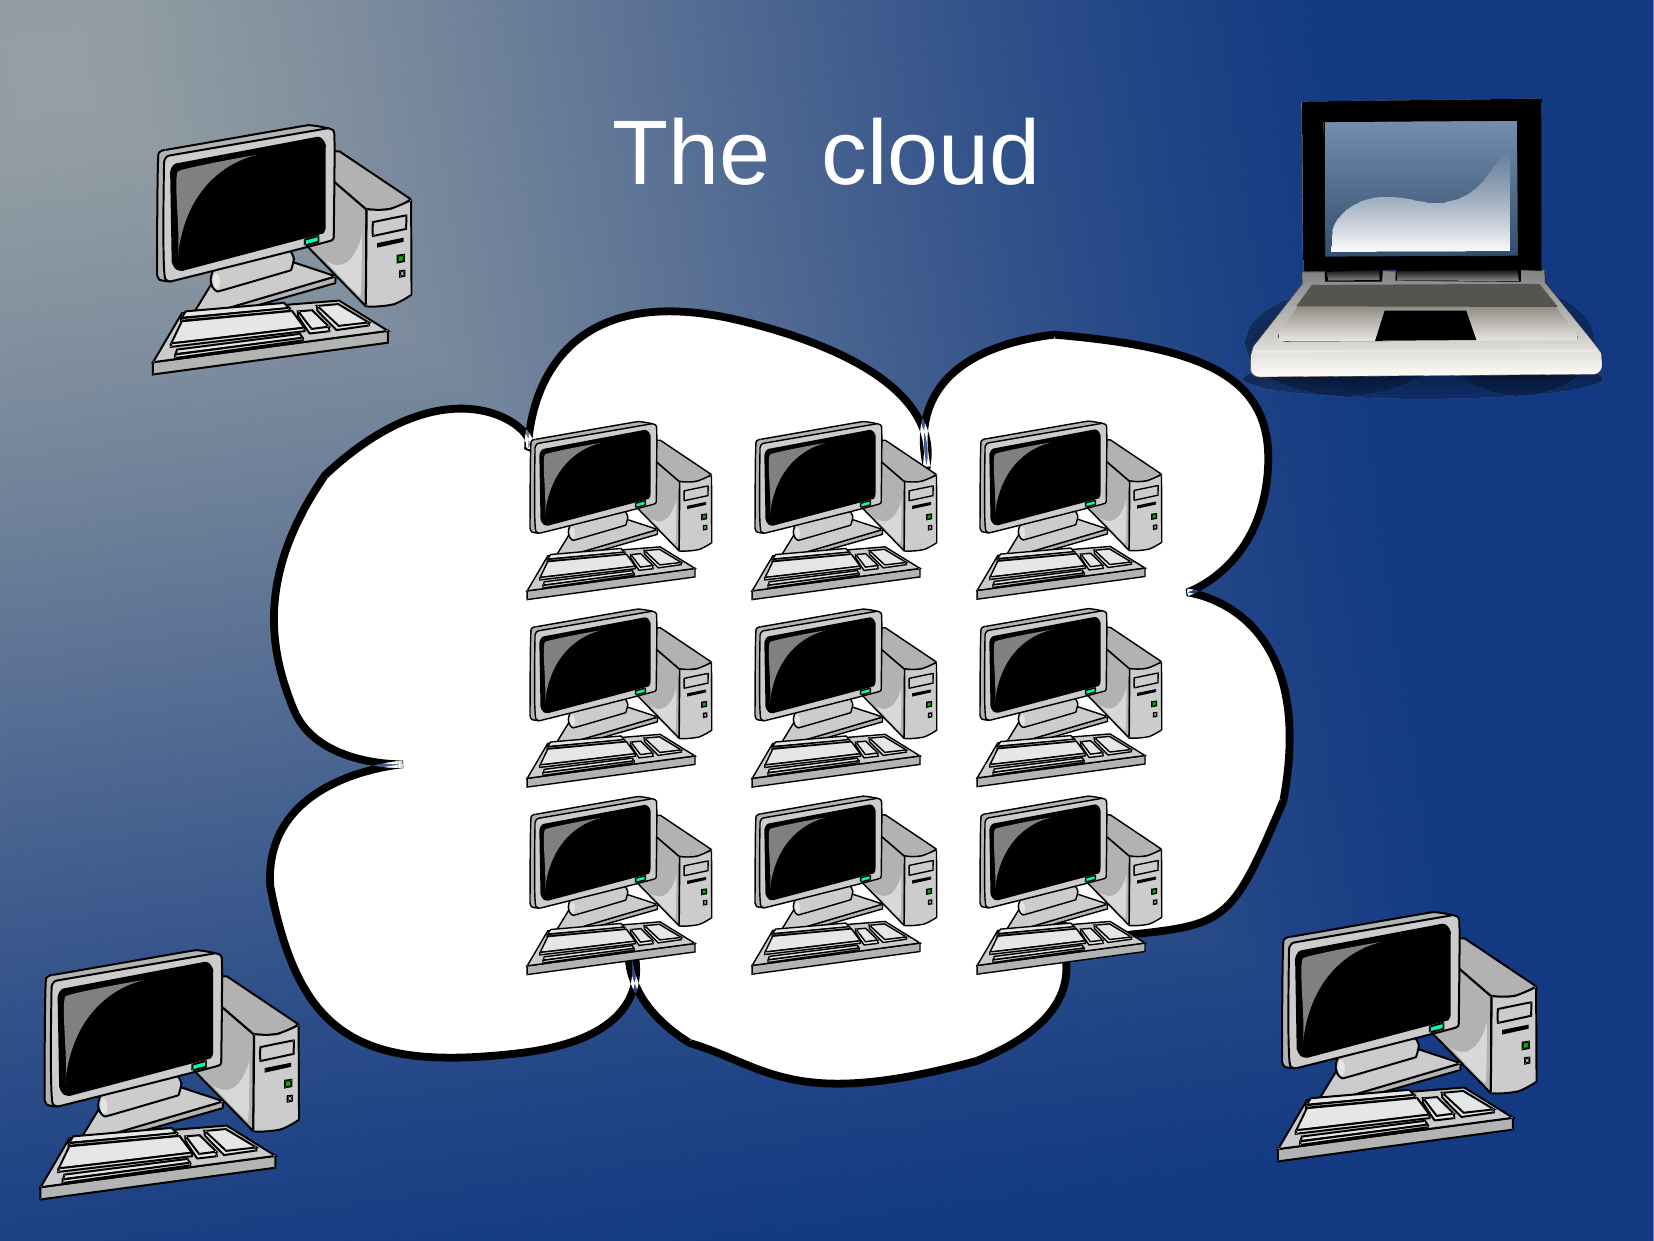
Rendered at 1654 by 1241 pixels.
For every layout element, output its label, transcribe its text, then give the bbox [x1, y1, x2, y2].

title The cloud [82, 56, 1237, 250]
picture [0, 0, 1654, 1241]
